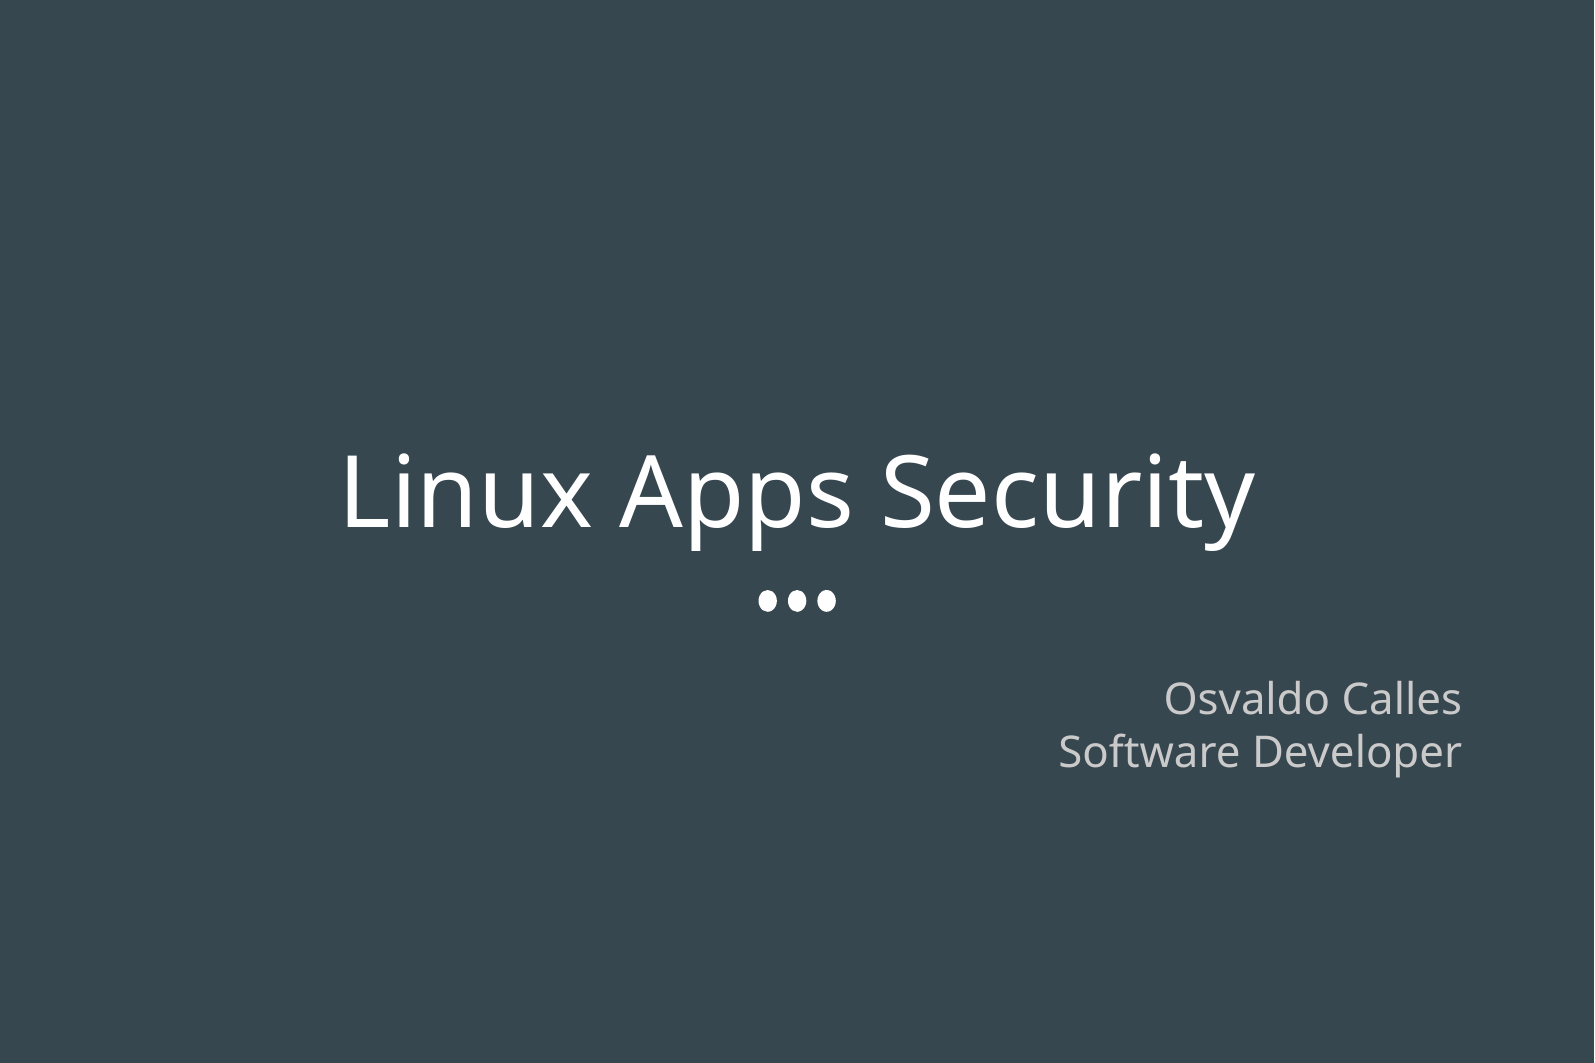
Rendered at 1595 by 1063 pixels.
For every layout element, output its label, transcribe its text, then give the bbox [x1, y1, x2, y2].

title Linux Apps Security [116, 204, 1478, 563]
subtitle Osvaldo Calles Software Developer [116, 655, 1478, 820]
